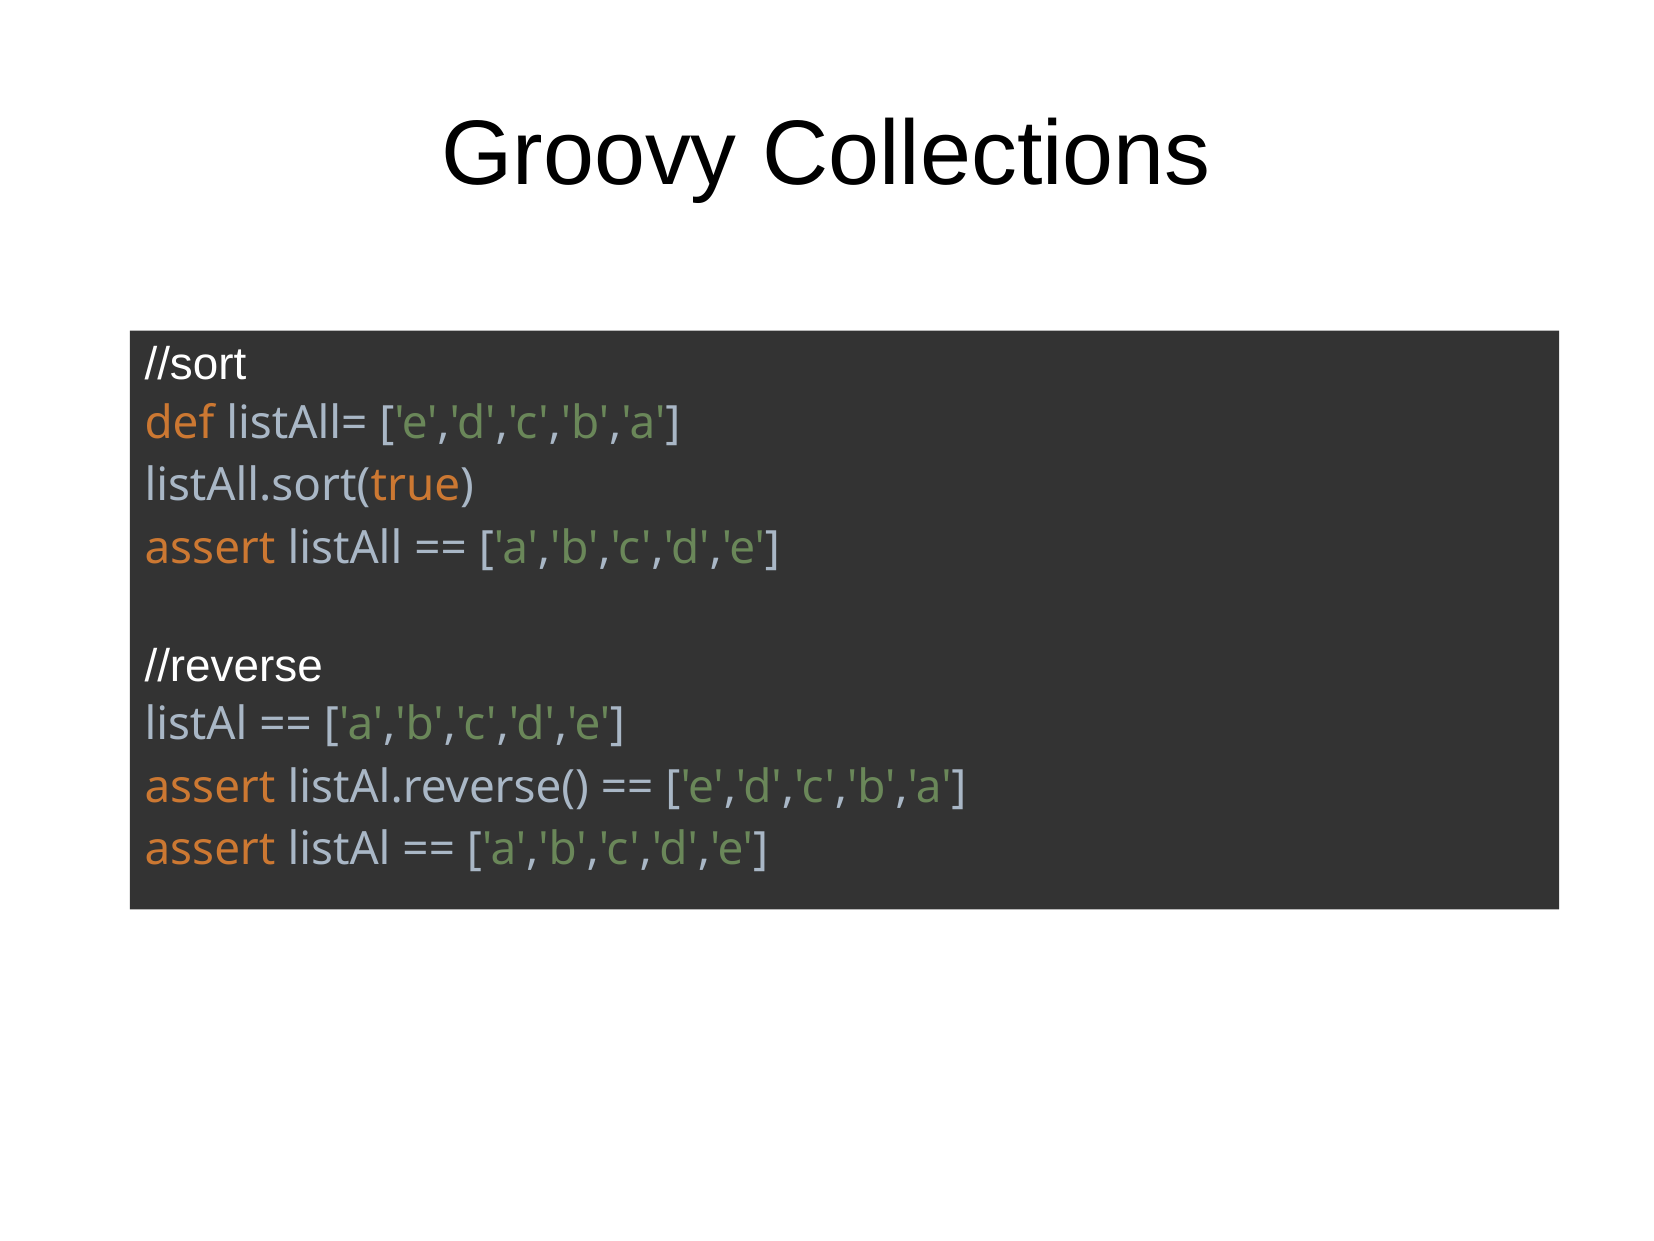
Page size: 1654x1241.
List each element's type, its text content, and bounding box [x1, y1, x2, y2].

text_box //sort def listAll= ['e','d','c','b','a'] listAll.sort(true) assert listAll == ['a','b','c','d','e'] //reverse listAl == ['a','b','c','d','e'] assert listAl.reverse() == ['e','d','c','b','a'] assert listAl == ['a','b','c','d','e'] [129, 330, 1560, 910]
title Groovy Collections [82, 49, 1571, 257]
